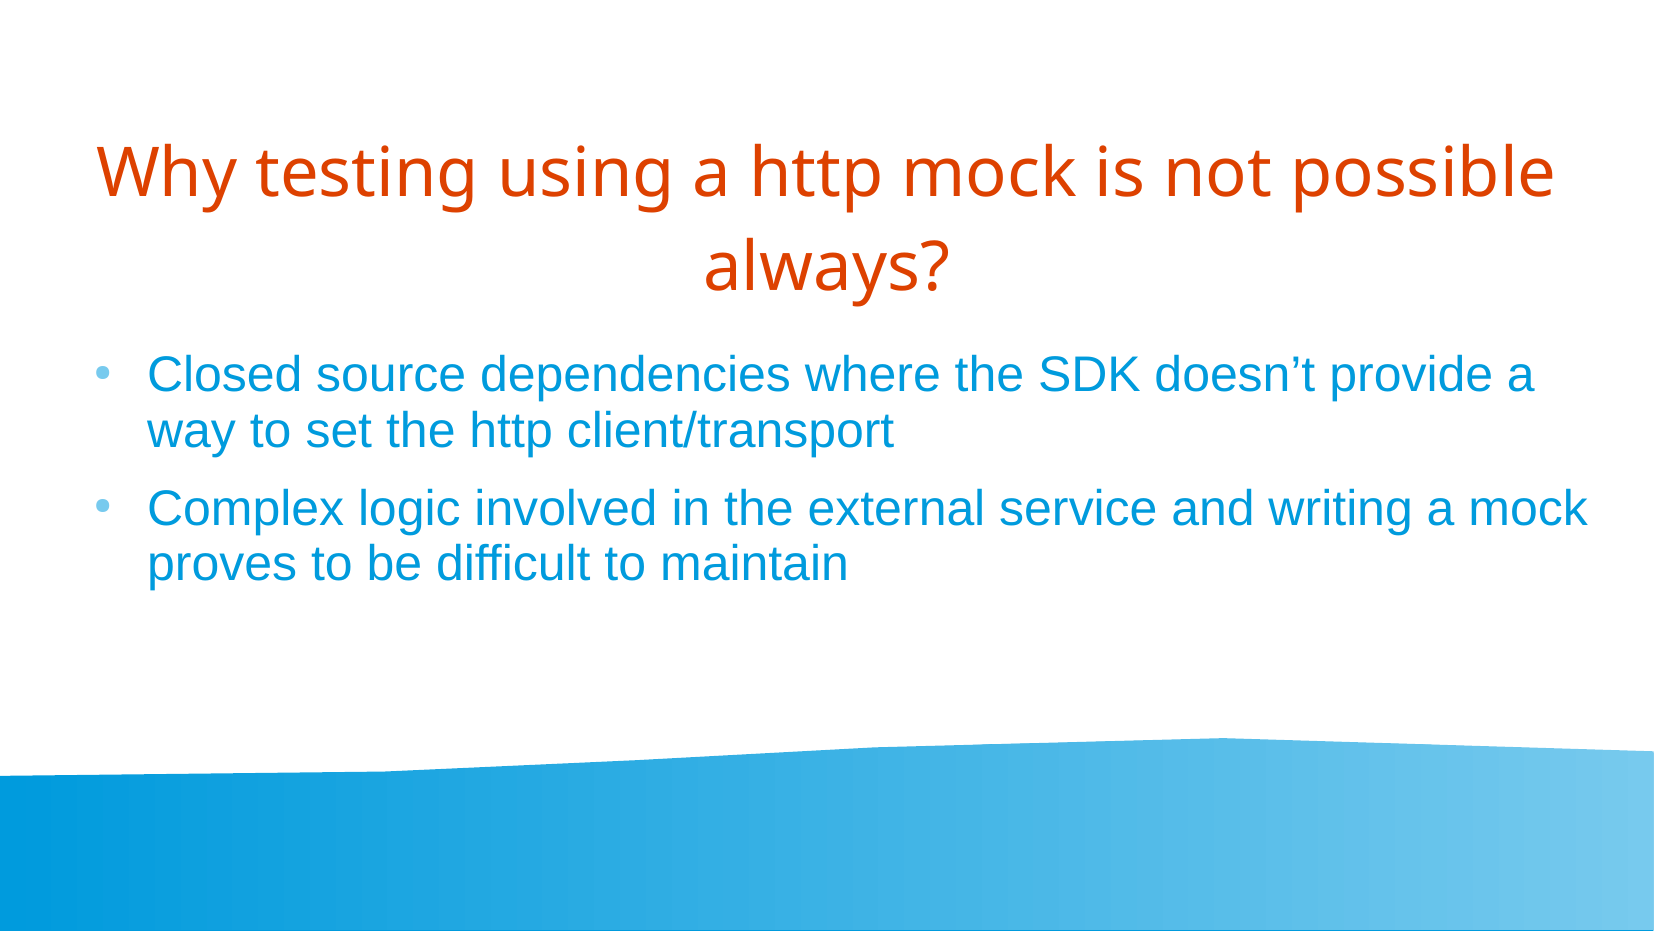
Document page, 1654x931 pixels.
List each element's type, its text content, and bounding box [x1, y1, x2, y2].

list Closed source dependencies where the SDK doesn’t provide a way to set the http client/transport Complex logic involved in the external service and writing a mock proves to be difficult to maintain [76, 346, 1612, 613]
title Why testing using a http mock is not possible always? [88, 128, 1565, 306]
